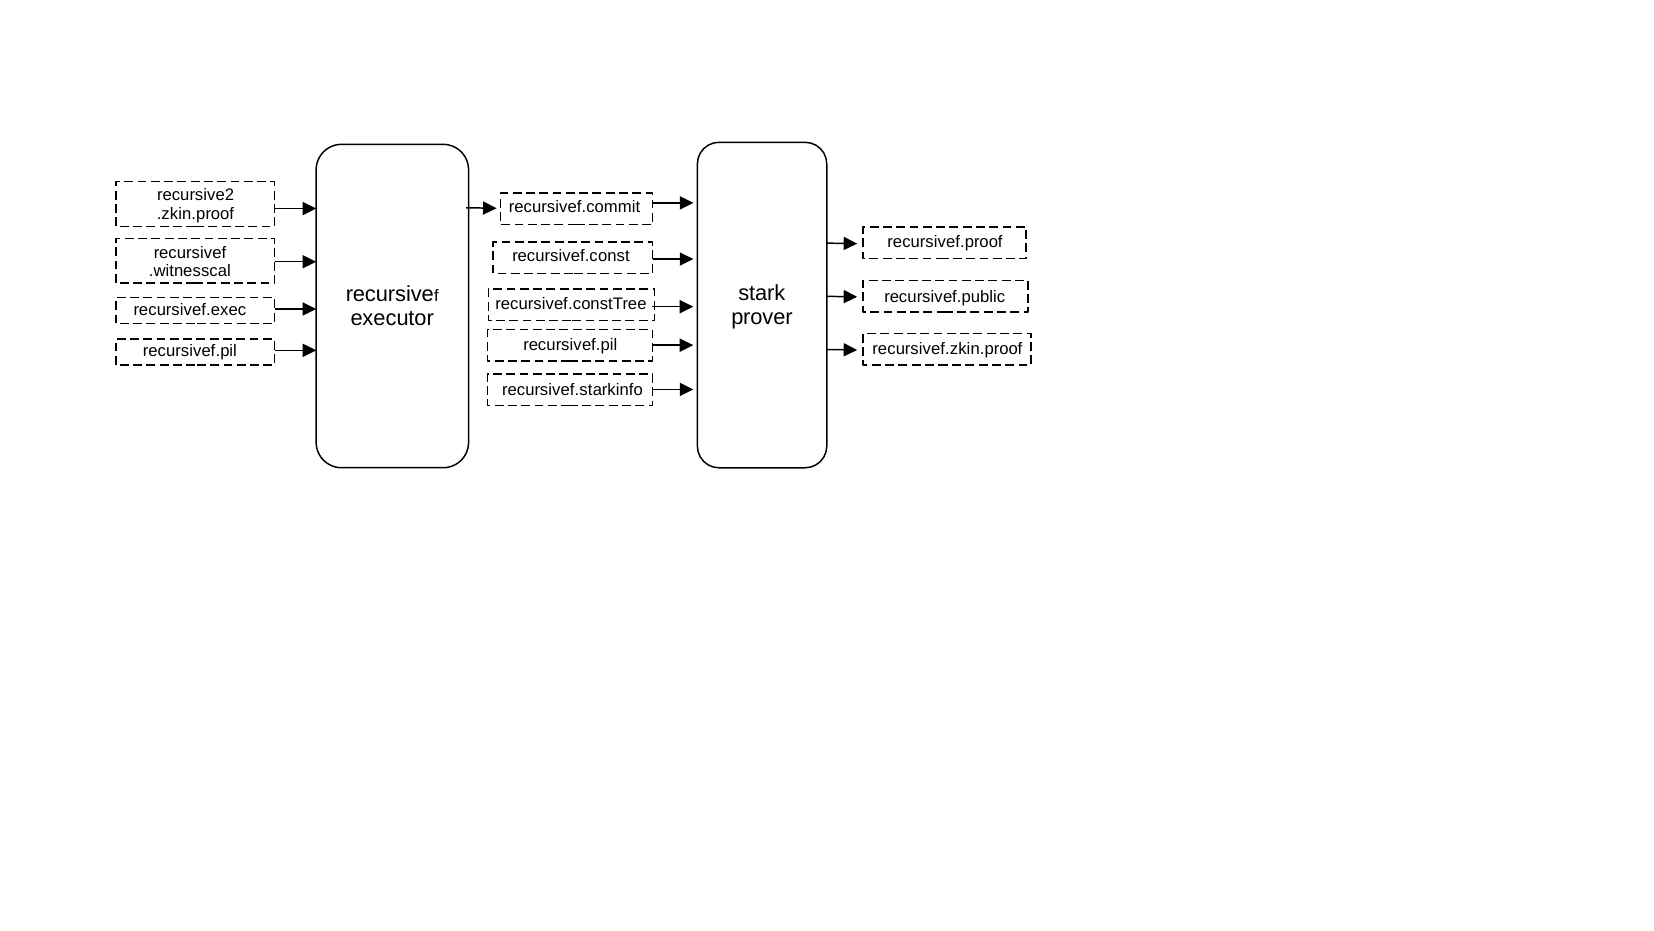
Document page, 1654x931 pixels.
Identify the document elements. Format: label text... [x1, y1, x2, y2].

text_box recursivef.const [487, 234, 655, 282]
text_box recursive2 .zkin.proof [112, 169, 279, 235]
text_box recursivef.pil [505, 318, 636, 363]
text_box recursivef.zkin.proof [839, 322, 1056, 376]
text_box recursivef.constTree [478, 277, 664, 331]
text_box recursivef.pil [101, 324, 279, 378]
text_box recursivef.proof [866, 215, 1025, 268]
text_box recursivef.public [850, 269, 1040, 322]
text_box recursivef executor [316, 144, 469, 468]
text_box recursivef.commit [473, 180, 677, 234]
text_box stark prover [697, 142, 827, 468]
text_box recursivef .witnesscal [101, 235, 279, 283]
text_box recursivef.exec [101, 283, 279, 324]
text_box recursivef.starkinfo [473, 363, 672, 416]
